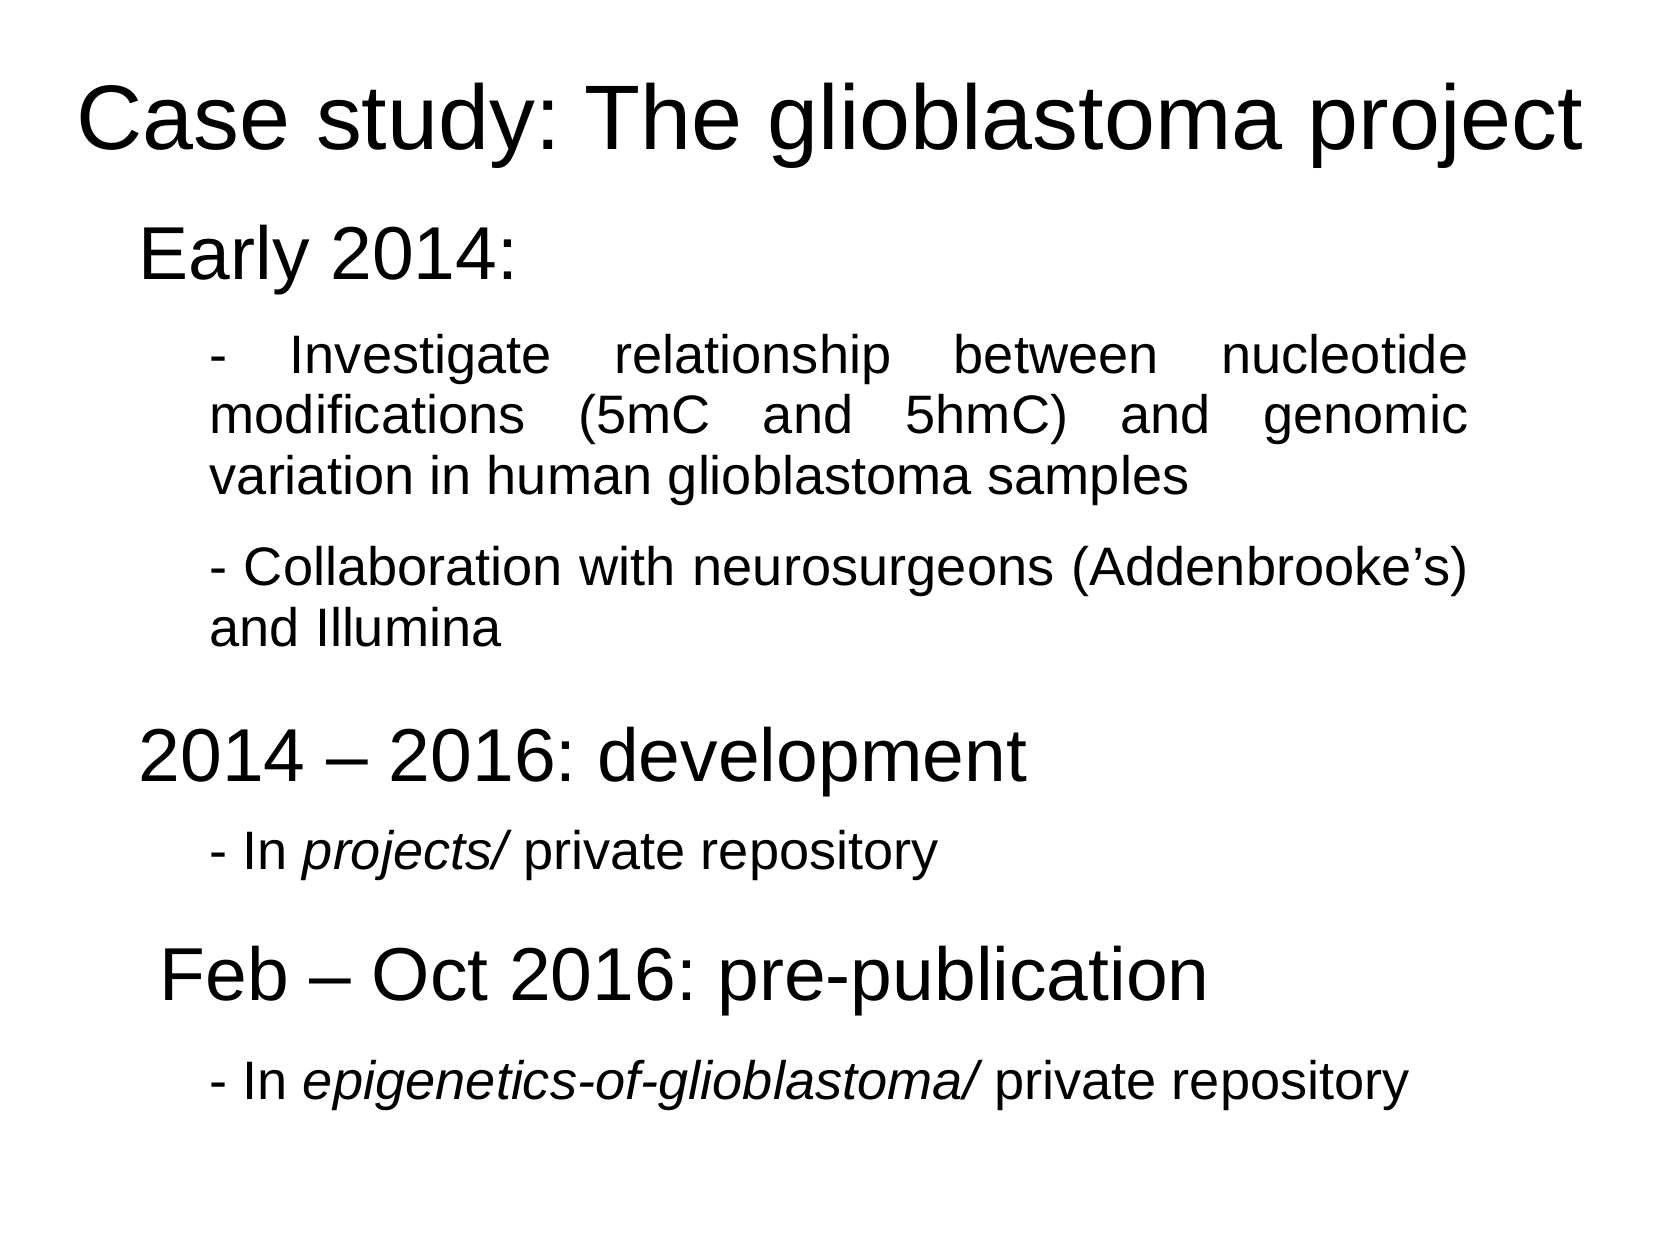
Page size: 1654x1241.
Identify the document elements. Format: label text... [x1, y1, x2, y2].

text_box 2014 – 2016: development [124, 706, 1066, 813]
text_box - In projects/ private repository [194, 812, 1486, 921]
text_box Early 2014: [124, 204, 547, 313]
text_box - Investigate relationship between nucleotide modifications (5mC and 5hmC) and genomic variation in human glioblastoma samples [194, 316, 1486, 514]
text_box - Collaboration with neurosurgeons (Addenbrooke’s) and Illumina [194, 529, 1486, 666]
text_box Feb – Oct 2016: pre-publication [124, 925, 1231, 1024]
text_box Case study: The glioblastoma project [35, 59, 1626, 181]
text_box - In epigenetics-of-glioblastoma/ private repository [194, 1043, 1486, 1151]
